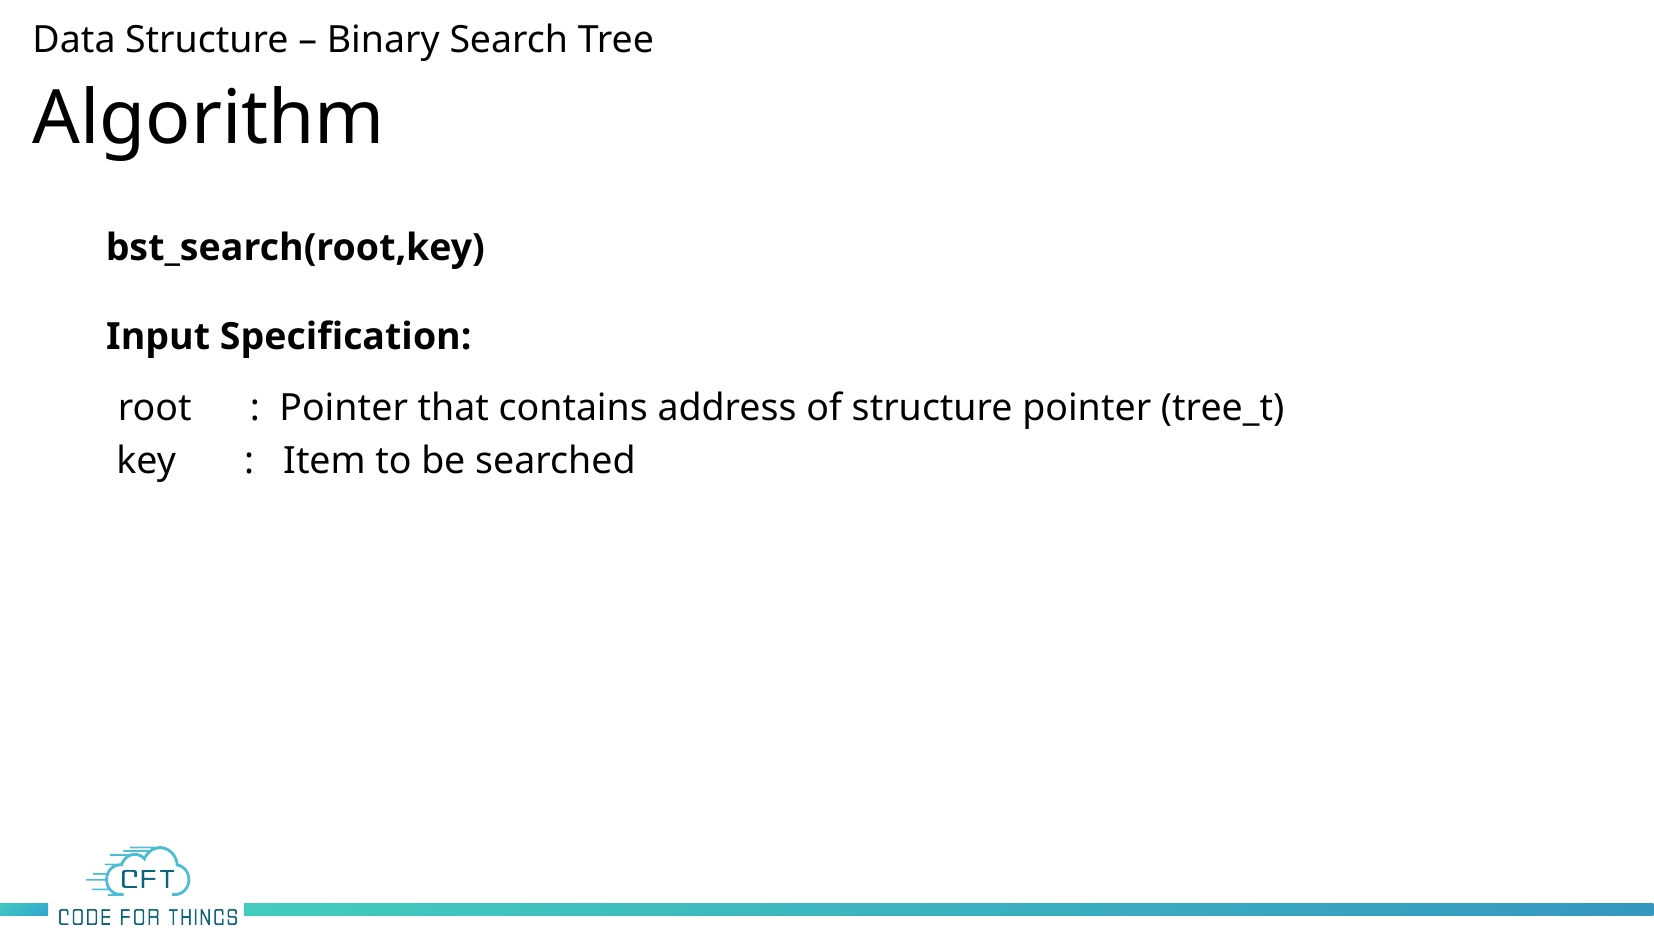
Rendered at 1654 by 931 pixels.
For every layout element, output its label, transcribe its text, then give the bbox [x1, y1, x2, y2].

text_box Input Specification: [91, 302, 556, 374]
text_box bst_search(root,key) [91, 212, 745, 272]
title Data Structure – Binary Search Tree Algorithm [32, 12, 1184, 166]
text_box root : Pointer that contains address of structure pointer (tree_t) [103, 373, 1548, 438]
text_box key : Item to be searched [101, 426, 731, 485]
picture [59, 846, 237, 925]
